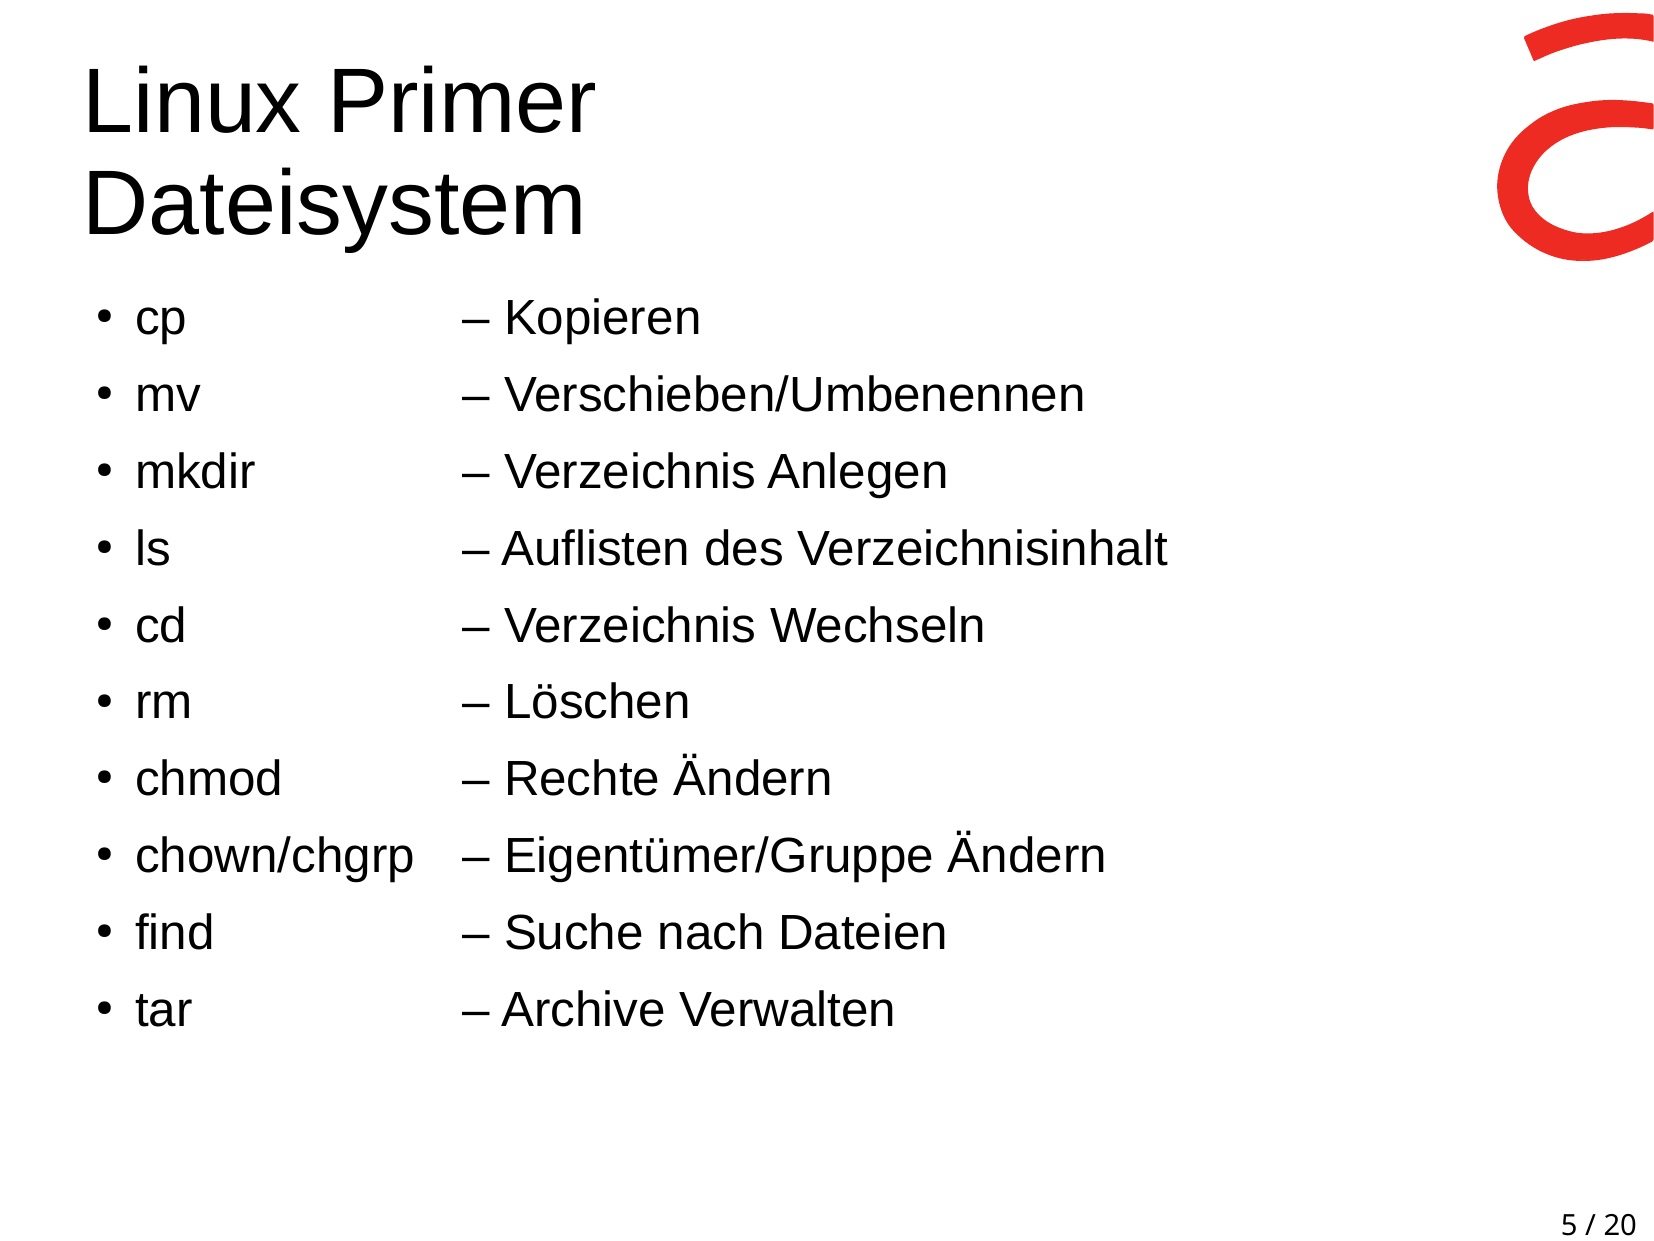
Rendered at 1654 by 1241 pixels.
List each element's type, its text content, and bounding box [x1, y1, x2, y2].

title Linux Primer Dateisystem [82, 49, 1571, 257]
list cp – Kopieren mv – Verschieben/Umbenennen mkdir – Verzeichnis Anlegen ls – Auflisten des Verzeichnisinhalt cd – Verzeichnis Wechseln rm – Löschen chmod – Rechte Ändern chown/chgrp – Eigentümer/Gruppe Ändern find – Suche nach Dateien tar – Archive Verwalten [82, 290, 1571, 1040]
